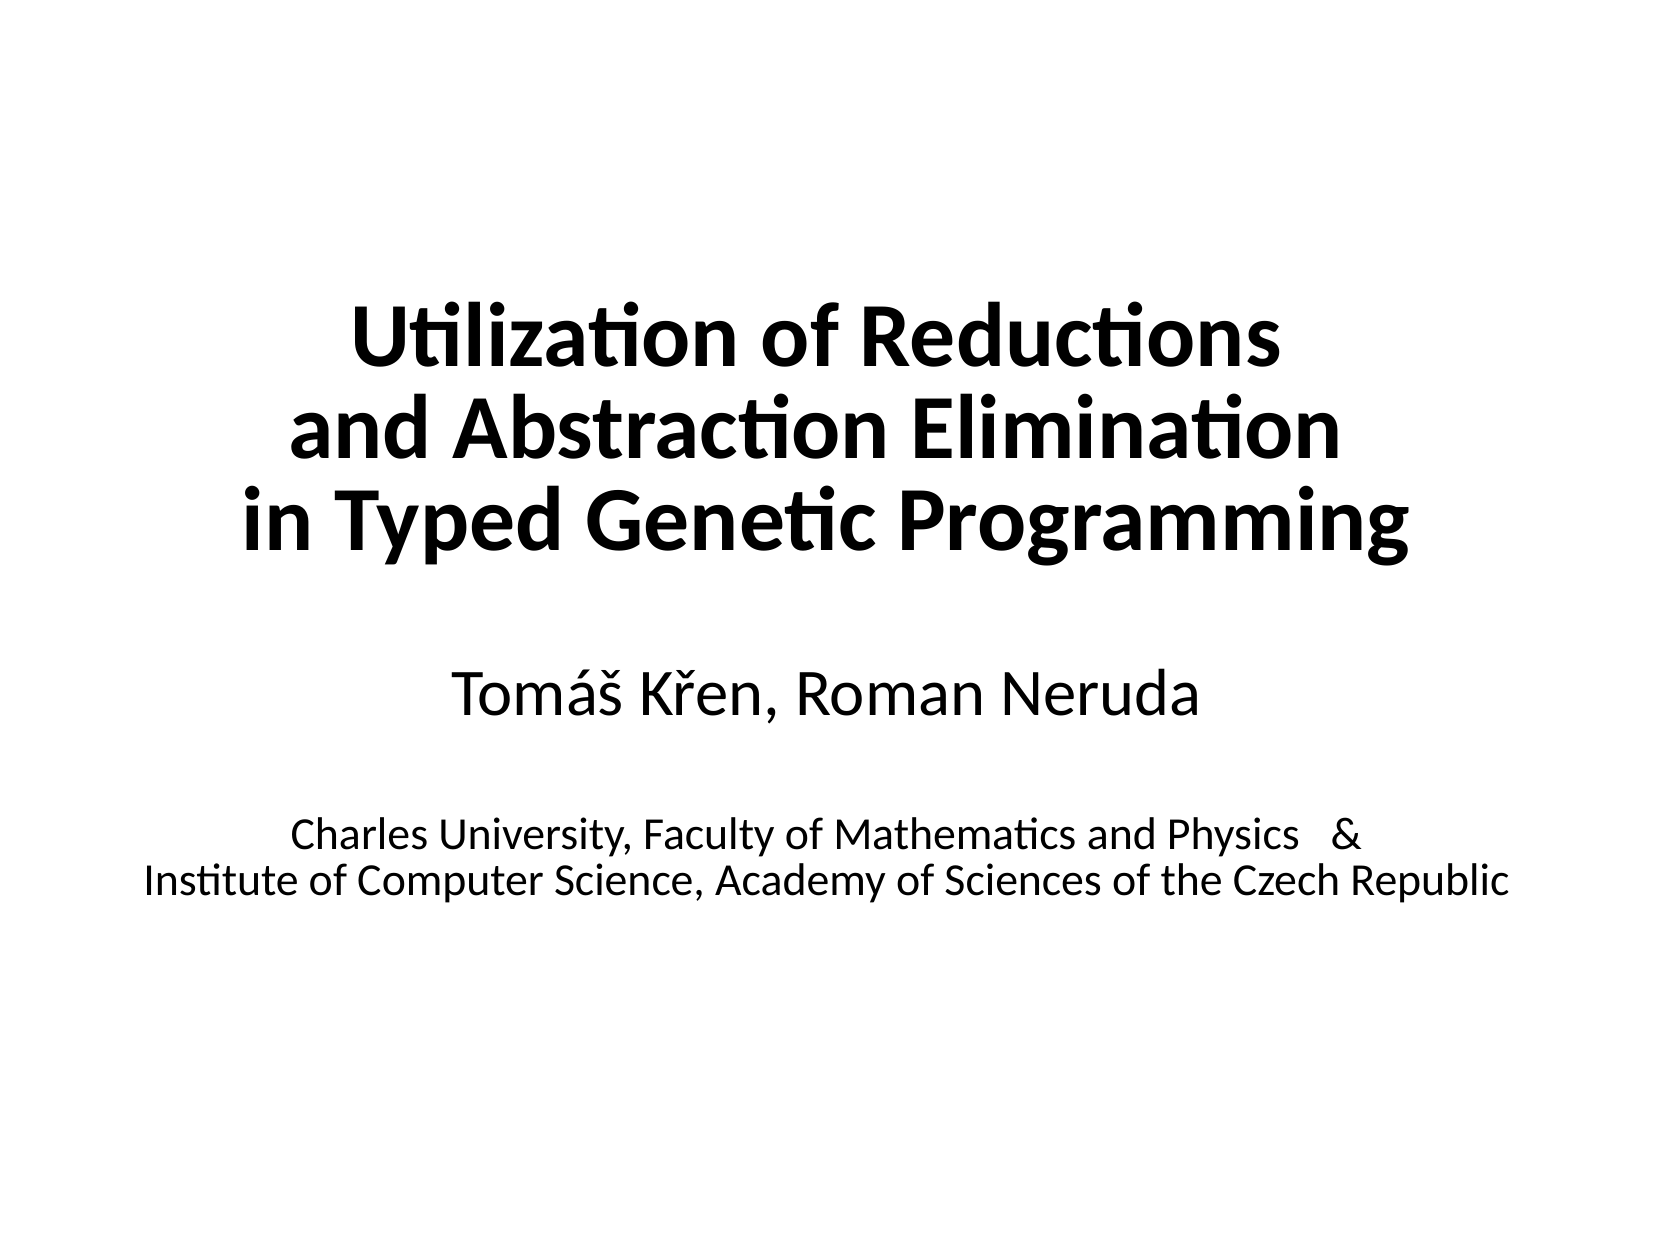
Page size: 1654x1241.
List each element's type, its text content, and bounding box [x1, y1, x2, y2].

subtitle Utilization of Reductions and Abstraction Elimination in Typed Genetic Programming Tomáš Křen, Roman Neruda Charles University, Faculty of Mathematics and Physics & Institute of Computer Science, Academy of Sciences of the Czech Republic [82, 0, 1571, 1241]
